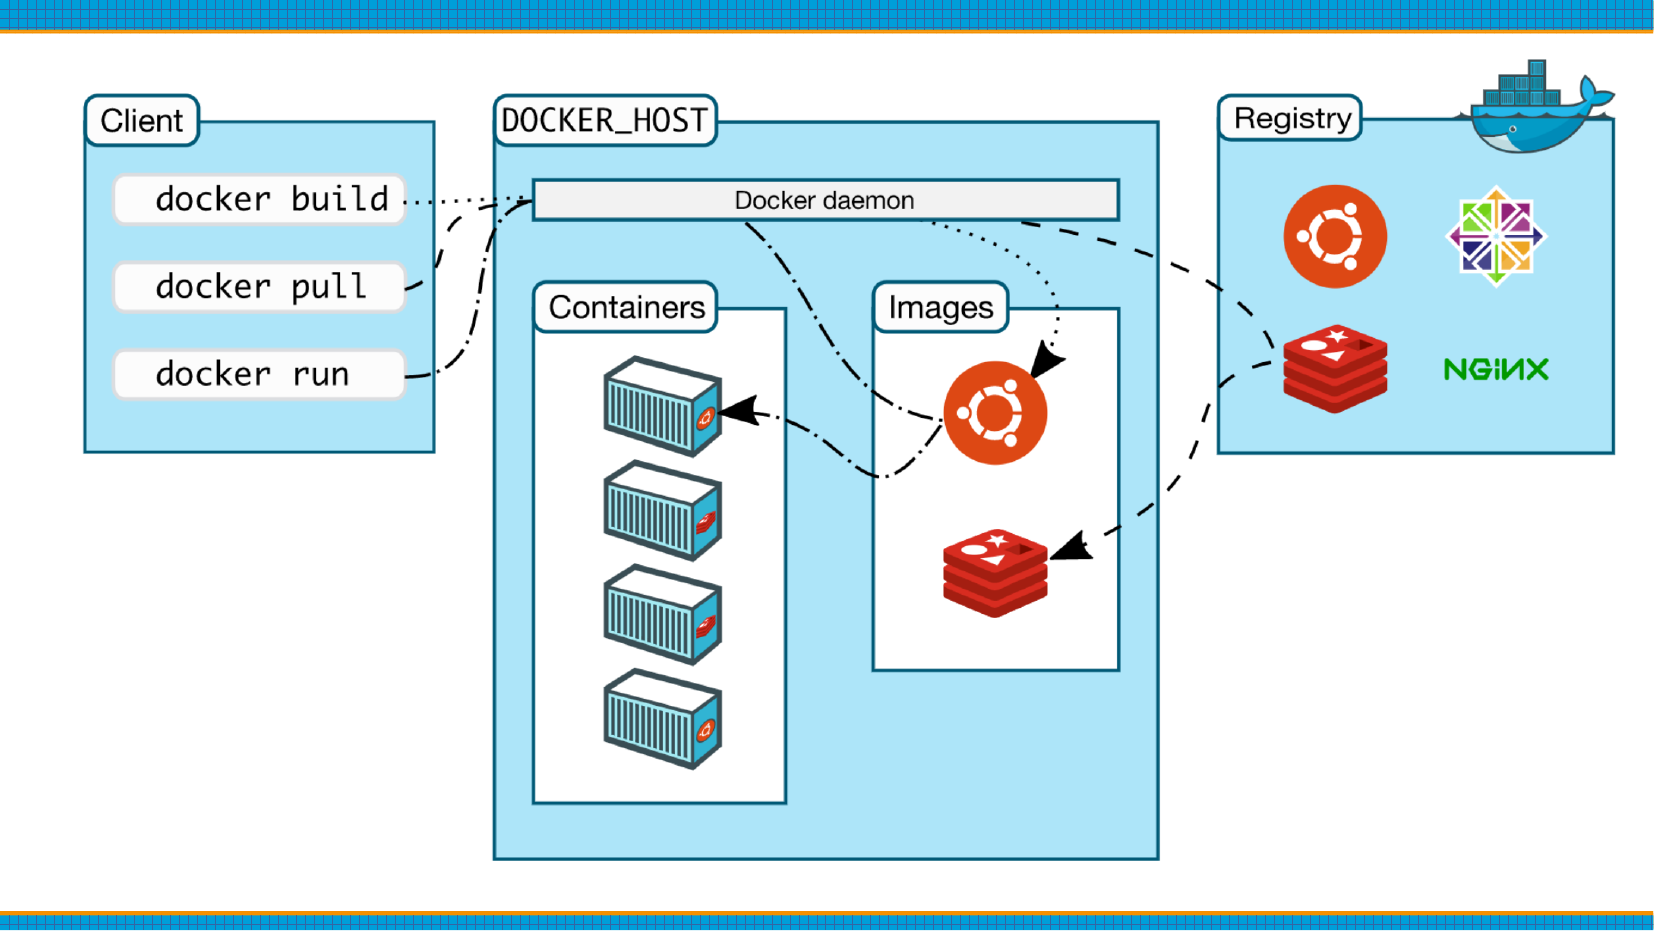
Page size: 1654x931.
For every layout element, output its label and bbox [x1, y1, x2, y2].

picture [59, 43, 1625, 886]
